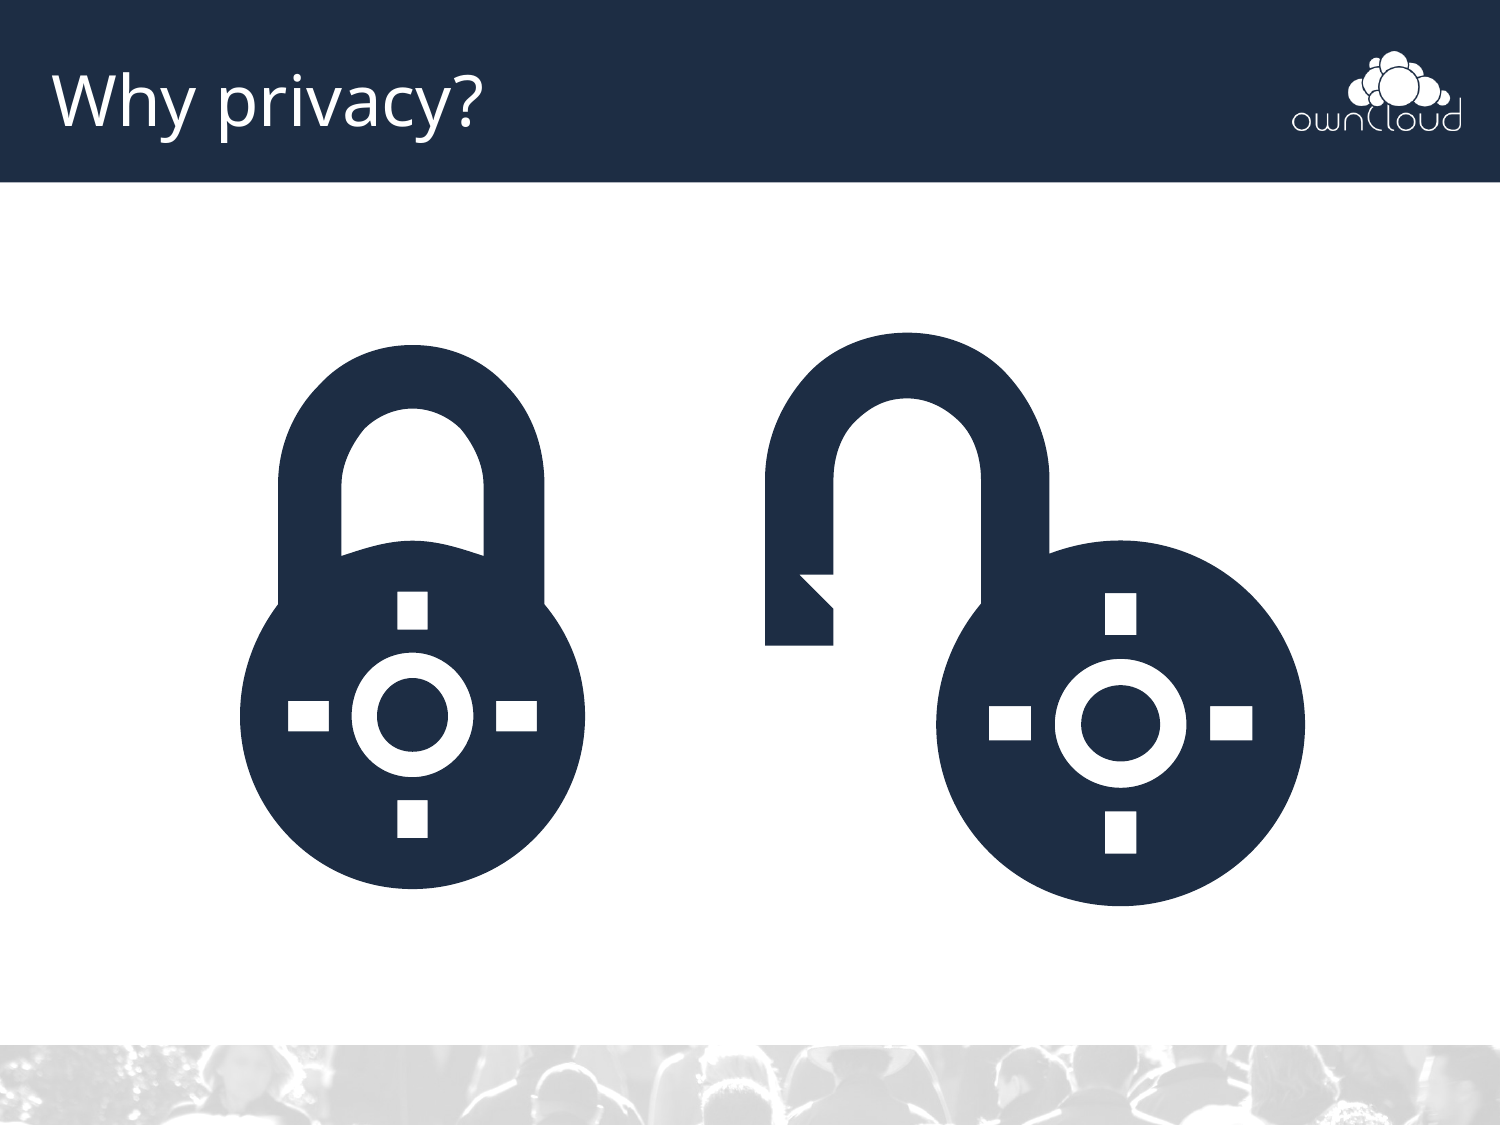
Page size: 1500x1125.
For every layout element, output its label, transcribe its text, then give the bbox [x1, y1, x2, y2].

picture [0, 1045, 1500, 1125]
text_box [765, 332, 1306, 907]
text_box Why privacy? [36, 0, 1250, 199]
text_box [240, 345, 586, 890]
picture [1292, 51, 1461, 131]
